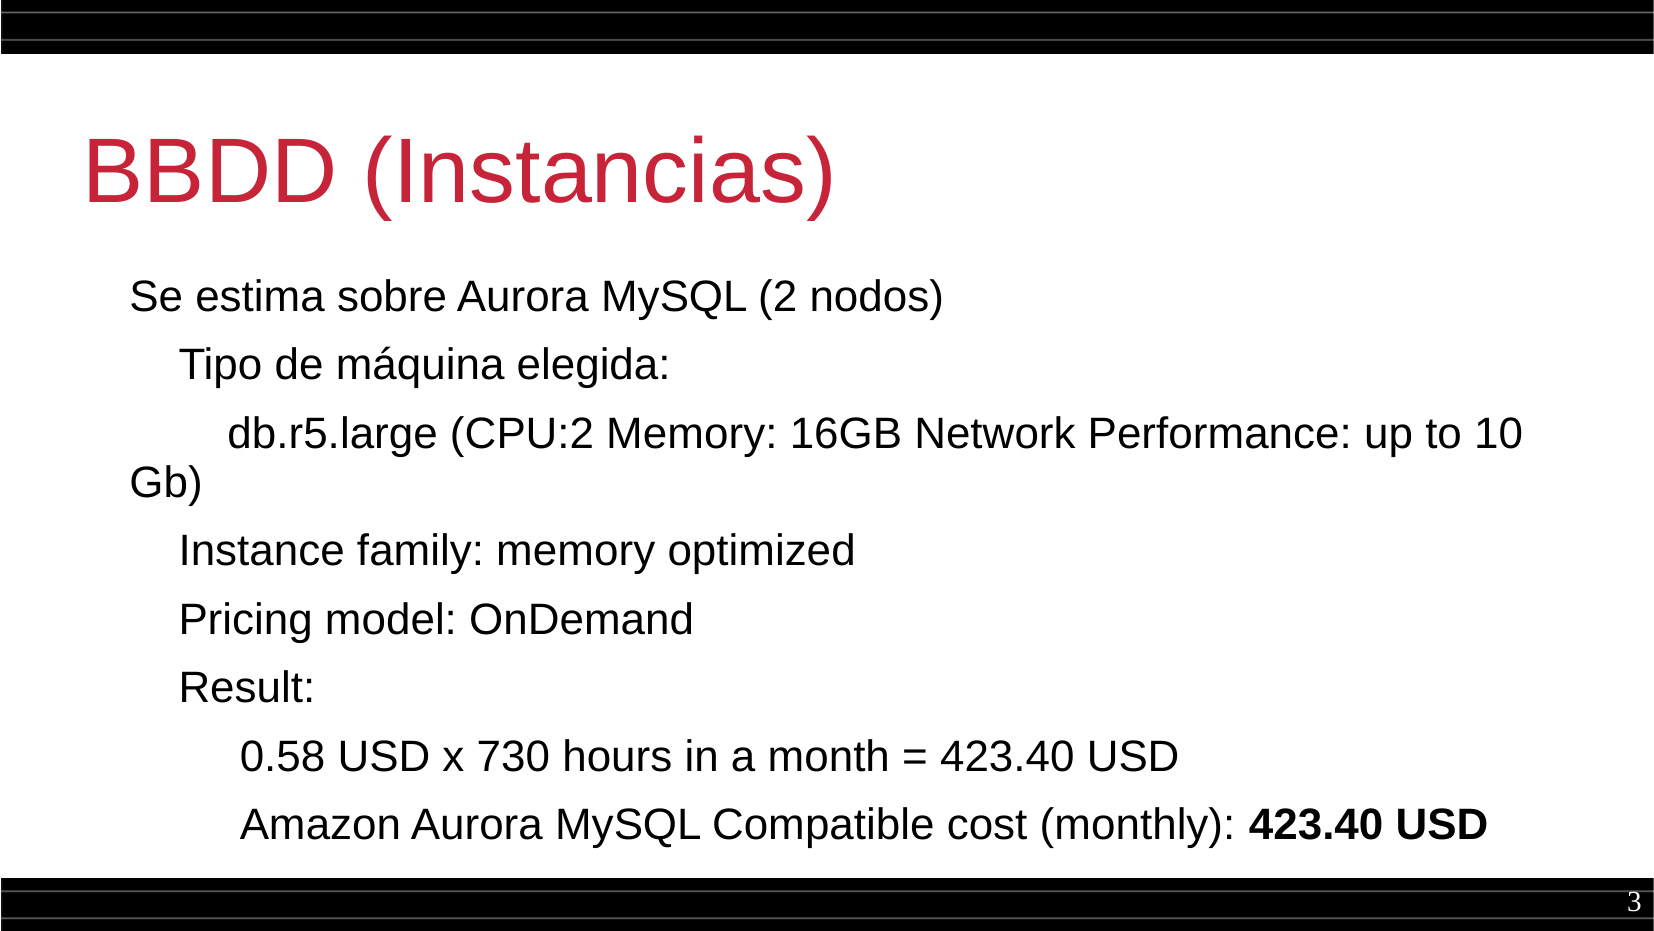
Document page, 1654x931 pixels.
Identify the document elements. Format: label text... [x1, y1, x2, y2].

title BBDD (Instancias) [82, 92, 1571, 249]
picture [1, 0, 1654, 54]
list Se estima sobre Aurora MySQL (2 nodos) Tipo de máquina elegida: db.r5.large (CPU:2 Memory: 16GB Network Performance: up to 10 Gb) Instance family: memory optimized Pricing model: OnDemand Result: 0.58 USD x 730 hours in a month = 423.40 USD Amazon Aurora MySQL Compatible cost (monthly): 423.40 USD [82, 271, 1571, 851]
picture [1, 878, 1654, 931]
